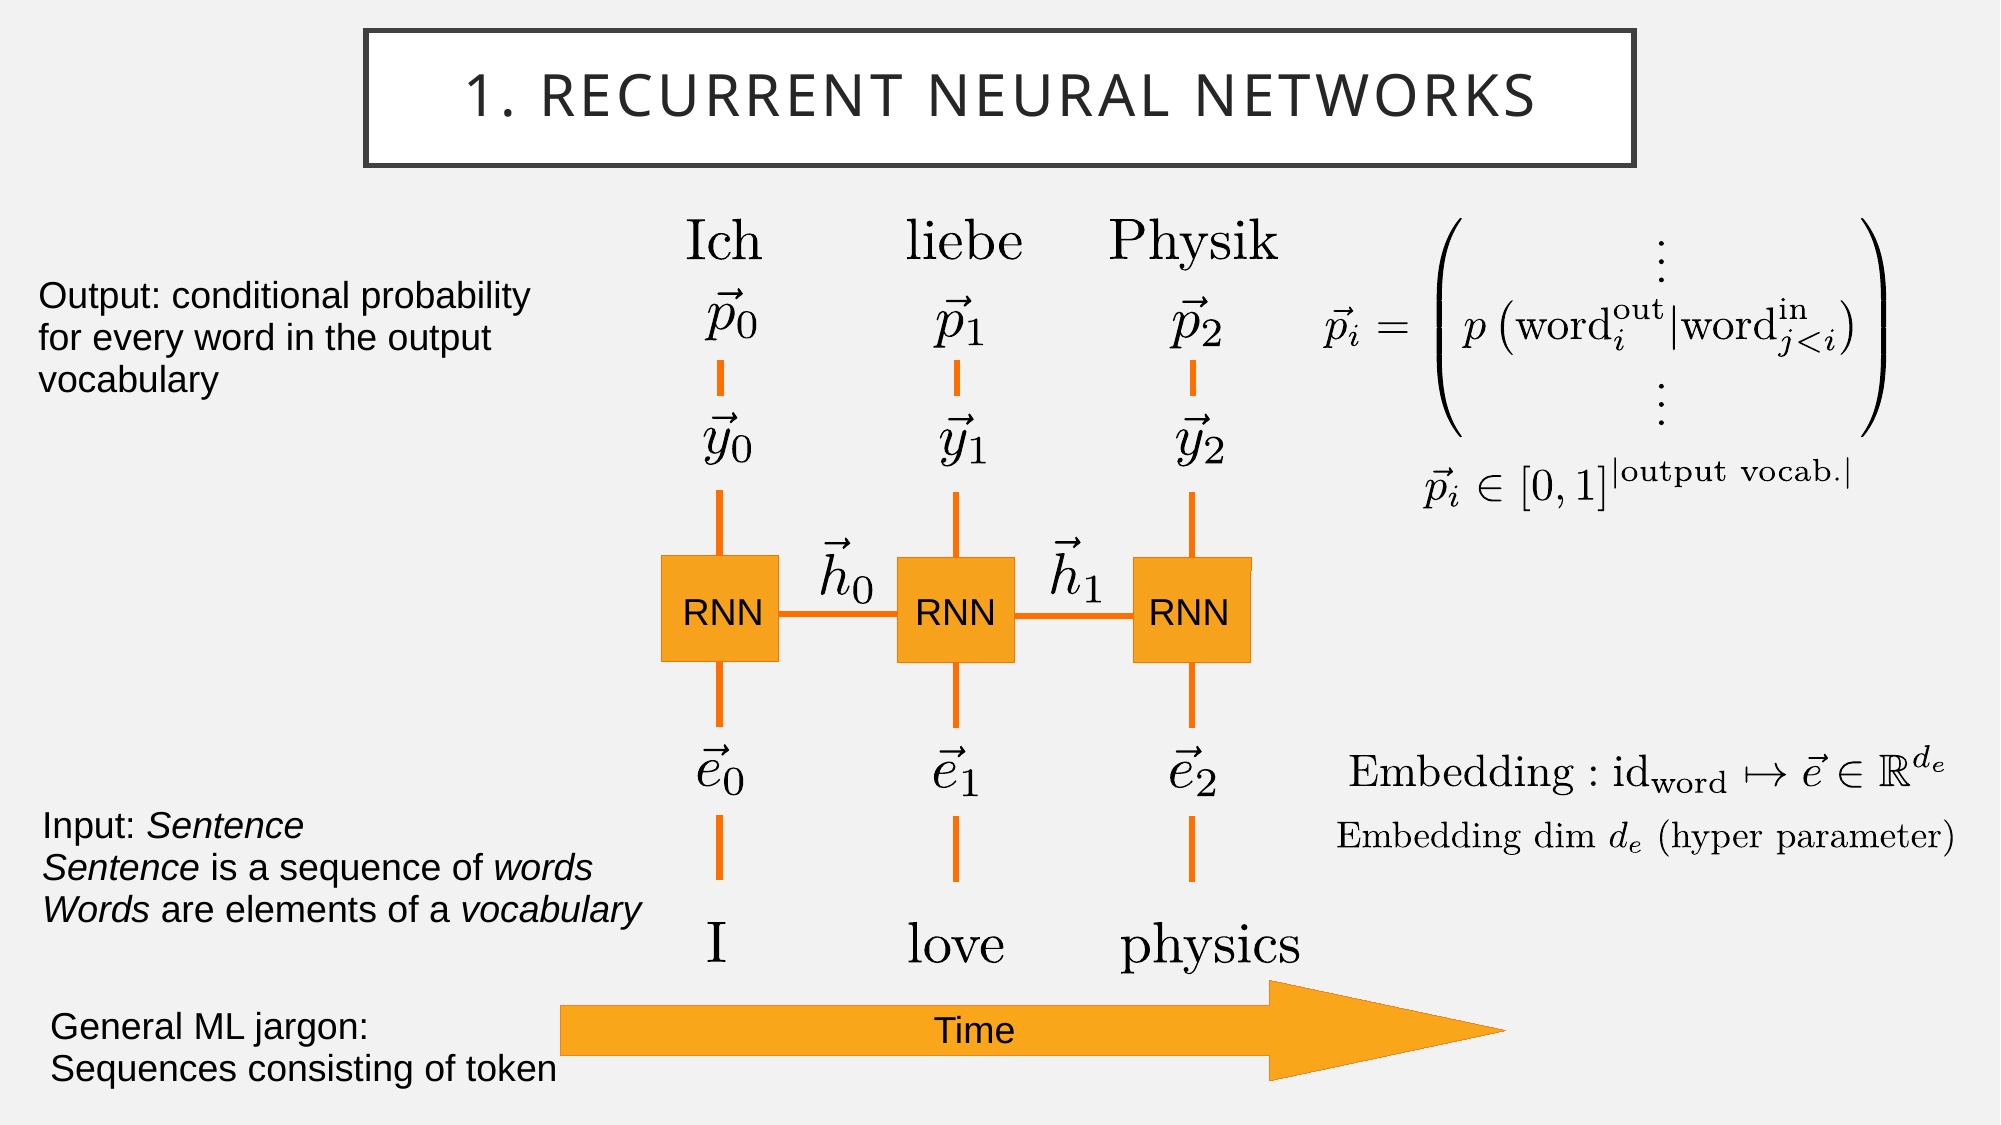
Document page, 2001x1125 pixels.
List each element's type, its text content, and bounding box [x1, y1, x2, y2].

text_box [1176, 429, 1203, 467]
text_box [1733, 830, 1748, 848]
text_box [1681, 319, 1713, 340]
text_box [1816, 830, 1829, 848]
text_box [1880, 830, 1896, 848]
text_box [1500, 300, 1513, 355]
text_box [1676, 778, 1693, 794]
text_box [897, 557, 1015, 663]
text_box [1566, 830, 1596, 848]
text_box [1448, 492, 1459, 507]
text_box [1840, 300, 1853, 355]
text_box [924, 936, 951, 964]
text_box [1280, 936, 1300, 964]
text_box [1054, 536, 1081, 549]
text_box [1570, 318, 1586, 340]
text_box RNN [900, 584, 1012, 642]
text_box [732, 218, 762, 260]
text_box [926, 220, 933, 227]
text_box [999, 232, 1022, 260]
text_box Input: Sentence Sentence is a sequence of words Words are elements of a vocabulary [27, 797, 657, 939]
text_box [717, 287, 743, 300]
text_box [1392, 821, 1412, 848]
text_box [1414, 830, 1429, 848]
text_box Output: conditional probability for every word in the output vocabulary [23, 267, 585, 409]
text_box [1133, 557, 1252, 663]
text_box [1745, 762, 1787, 787]
text_box [933, 761, 957, 789]
text_box [980, 936, 1004, 964]
text_box [1860, 218, 1887, 438]
text_box [1182, 296, 1208, 308]
text_box [1674, 466, 1692, 488]
text_box [948, 413, 974, 425]
text_box [907, 218, 921, 260]
text_box [1849, 830, 1879, 848]
text_box [962, 768, 978, 797]
text_box [1714, 461, 1726, 482]
text_box [1691, 831, 1710, 855]
text_box [1803, 765, 1821, 787]
text_box [1237, 220, 1244, 227]
text_box [1798, 331, 1820, 353]
text_box [1913, 745, 1930, 768]
text_box [853, 576, 873, 604]
text_box RNN [1133, 584, 1245, 642]
text_box [1489, 754, 1513, 787]
text_box [697, 759, 721, 787]
text_box [1051, 553, 1080, 595]
text_box [1183, 937, 1213, 975]
text_box [1651, 299, 1663, 320]
text_box [1794, 466, 1811, 482]
text_box [1626, 754, 1650, 787]
text_box [1555, 830, 1564, 848]
text_box [1614, 336, 1624, 351]
text_box [1432, 467, 1454, 477]
text_box [1472, 830, 1481, 848]
text_box [1380, 765, 1417, 786]
text_box [708, 232, 731, 260]
text_box [1597, 465, 1605, 512]
text_box [1660, 819, 1669, 857]
text_box [711, 411, 738, 424]
text_box [1238, 936, 1251, 963]
text_box [732, 435, 752, 463]
text_box [1478, 475, 1502, 502]
text_box [1709, 770, 1727, 794]
text_box [820, 553, 850, 596]
text_box [1613, 304, 1630, 320]
text_box [1452, 821, 1471, 848]
text_box [1170, 761, 1193, 789]
text_box [1515, 319, 1547, 340]
text_box [737, 310, 757, 339]
text_box [1422, 479, 1447, 509]
text_box [1672, 821, 1691, 848]
text_box [945, 295, 972, 307]
text_box [1503, 830, 1521, 855]
title 1. Recurrent neural networks [366, 30, 1634, 166]
text_box [1532, 469, 1553, 501]
text_box [1241, 924, 1248, 931]
text_box [1348, 331, 1359, 347]
text_box [1779, 304, 1787, 319]
text_box [1149, 218, 1179, 259]
text_box [1349, 755, 1378, 786]
text_box [1621, 466, 1638, 482]
text_box [1527, 765, 1551, 786]
text_box [1609, 821, 1628, 848]
text_box [661, 555, 779, 662]
text_box [1249, 218, 1278, 259]
text_box [1153, 921, 1183, 963]
text_box [1632, 304, 1650, 320]
text_box [1534, 821, 1554, 848]
text_box [1552, 765, 1574, 796]
text_box [703, 744, 730, 756]
text_box [1778, 466, 1793, 482]
text_box [703, 427, 731, 465]
text_box [1464, 754, 1487, 787]
text_box [965, 218, 994, 260]
text_box [1588, 307, 1612, 340]
text_box Time [573, 980, 1506, 1081]
text_box [1179, 233, 1209, 271]
text_box [939, 745, 966, 758]
text_box [1121, 936, 1150, 974]
text_box [1695, 778, 1707, 793]
text_box [1749, 830, 1763, 848]
text_box [970, 436, 986, 464]
text_box [908, 921, 922, 963]
text_box [1613, 765, 1624, 786]
text_box [1824, 336, 1835, 351]
text_box [1740, 467, 1759, 482]
text_box [1431, 821, 1450, 848]
text_box [923, 233, 937, 260]
text_box [704, 303, 735, 341]
text_box [1205, 436, 1224, 464]
text_box [1175, 745, 1202, 758]
text_box [1911, 830, 1927, 848]
text_box [1943, 819, 1953, 857]
text_box [1651, 779, 1676, 794]
text_box [1557, 494, 1564, 509]
text_box [707, 921, 726, 962]
text_box [686, 219, 705, 260]
text_box [1839, 761, 1862, 788]
text_box [1436, 218, 1462, 438]
text_box [1776, 830, 1796, 855]
text_box [1202, 319, 1221, 347]
text_box [1333, 306, 1354, 316]
text_box [1713, 318, 1734, 340]
text_box [939, 232, 962, 260]
text_box RNN [667, 584, 779, 642]
text_box [1547, 318, 1568, 340]
text_box [1879, 754, 1911, 787]
text_box [824, 537, 851, 550]
text_box General ML jargon: Sequences consisting of token [35, 998, 573, 1097]
text_box [1215, 936, 1235, 964]
text_box [1759, 466, 1776, 482]
text_box [933, 310, 964, 348]
text_box [1831, 830, 1848, 848]
text_box [1443, 765, 1462, 787]
text_box [1483, 830, 1502, 848]
text_box [1797, 830, 1815, 848]
text_box [1789, 304, 1807, 319]
text_box [1184, 413, 1210, 425]
text_box [1362, 830, 1392, 848]
text_box [1234, 233, 1247, 259]
text_box [968, 318, 984, 346]
text_box [1514, 765, 1525, 786]
text_box [1086, 575, 1101, 603]
text_box [1896, 824, 1909, 848]
text_box [1254, 936, 1277, 964]
text_box [1337, 821, 1361, 848]
text_box [1640, 466, 1658, 482]
text_box [1813, 458, 1831, 482]
text_box [1578, 469, 1594, 500]
text_box [1322, 318, 1347, 348]
text_box [1629, 841, 1641, 853]
text_box [1777, 336, 1791, 357]
text_box [939, 429, 967, 467]
text_box [1735, 318, 1752, 340]
text_box [1754, 307, 1777, 340]
text_box [1523, 465, 1530, 512]
text_box [1928, 830, 1941, 848]
text_box [724, 767, 744, 796]
text_box [1110, 219, 1145, 259]
text_box [1932, 761, 1944, 772]
text_box [1197, 768, 1216, 797]
text_box [1659, 461, 1671, 482]
text_box [1210, 232, 1231, 260]
text_box [1694, 466, 1713, 482]
text_box [1711, 830, 1730, 855]
text_box [1461, 318, 1486, 348]
text_box [951, 937, 980, 964]
text_box [1807, 753, 1829, 763]
text_box [1417, 754, 1440, 787]
text_box [1169, 311, 1200, 349]
